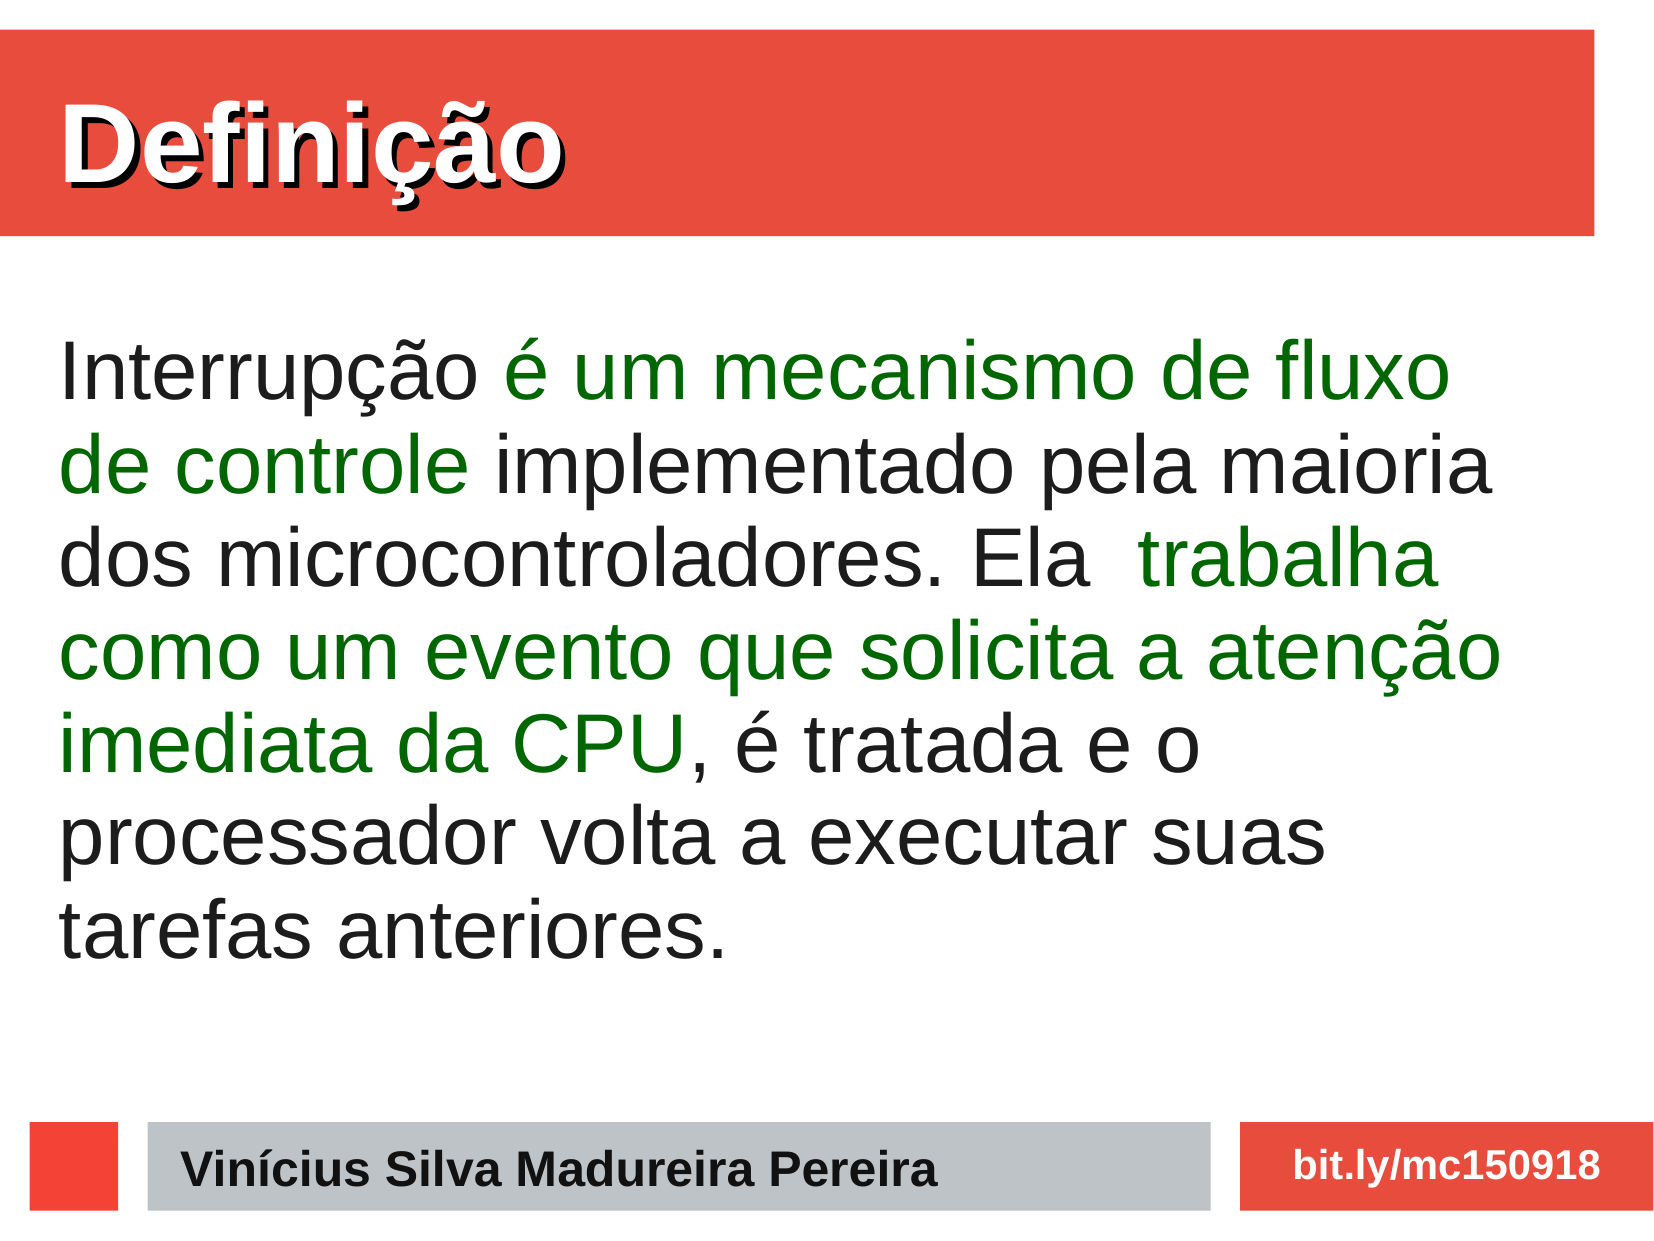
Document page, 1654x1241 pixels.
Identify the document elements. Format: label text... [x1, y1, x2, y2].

title Definição [59, 59, 1595, 207]
text_box bit.ly/mc150918 [1228, 1133, 1654, 1205]
text_box Vinícius Silva Madureira Pereira [165, 1133, 1170, 1205]
list Interrupção é um mecanismo de fluxo de controle implementado pela maioria dos microcontroladores. Ela trabalha como um evento que solicita a atenção imediata da CPU, é tratada e o processador volta a executar suas tarefas anteriores. [59, 324, 1565, 1093]
